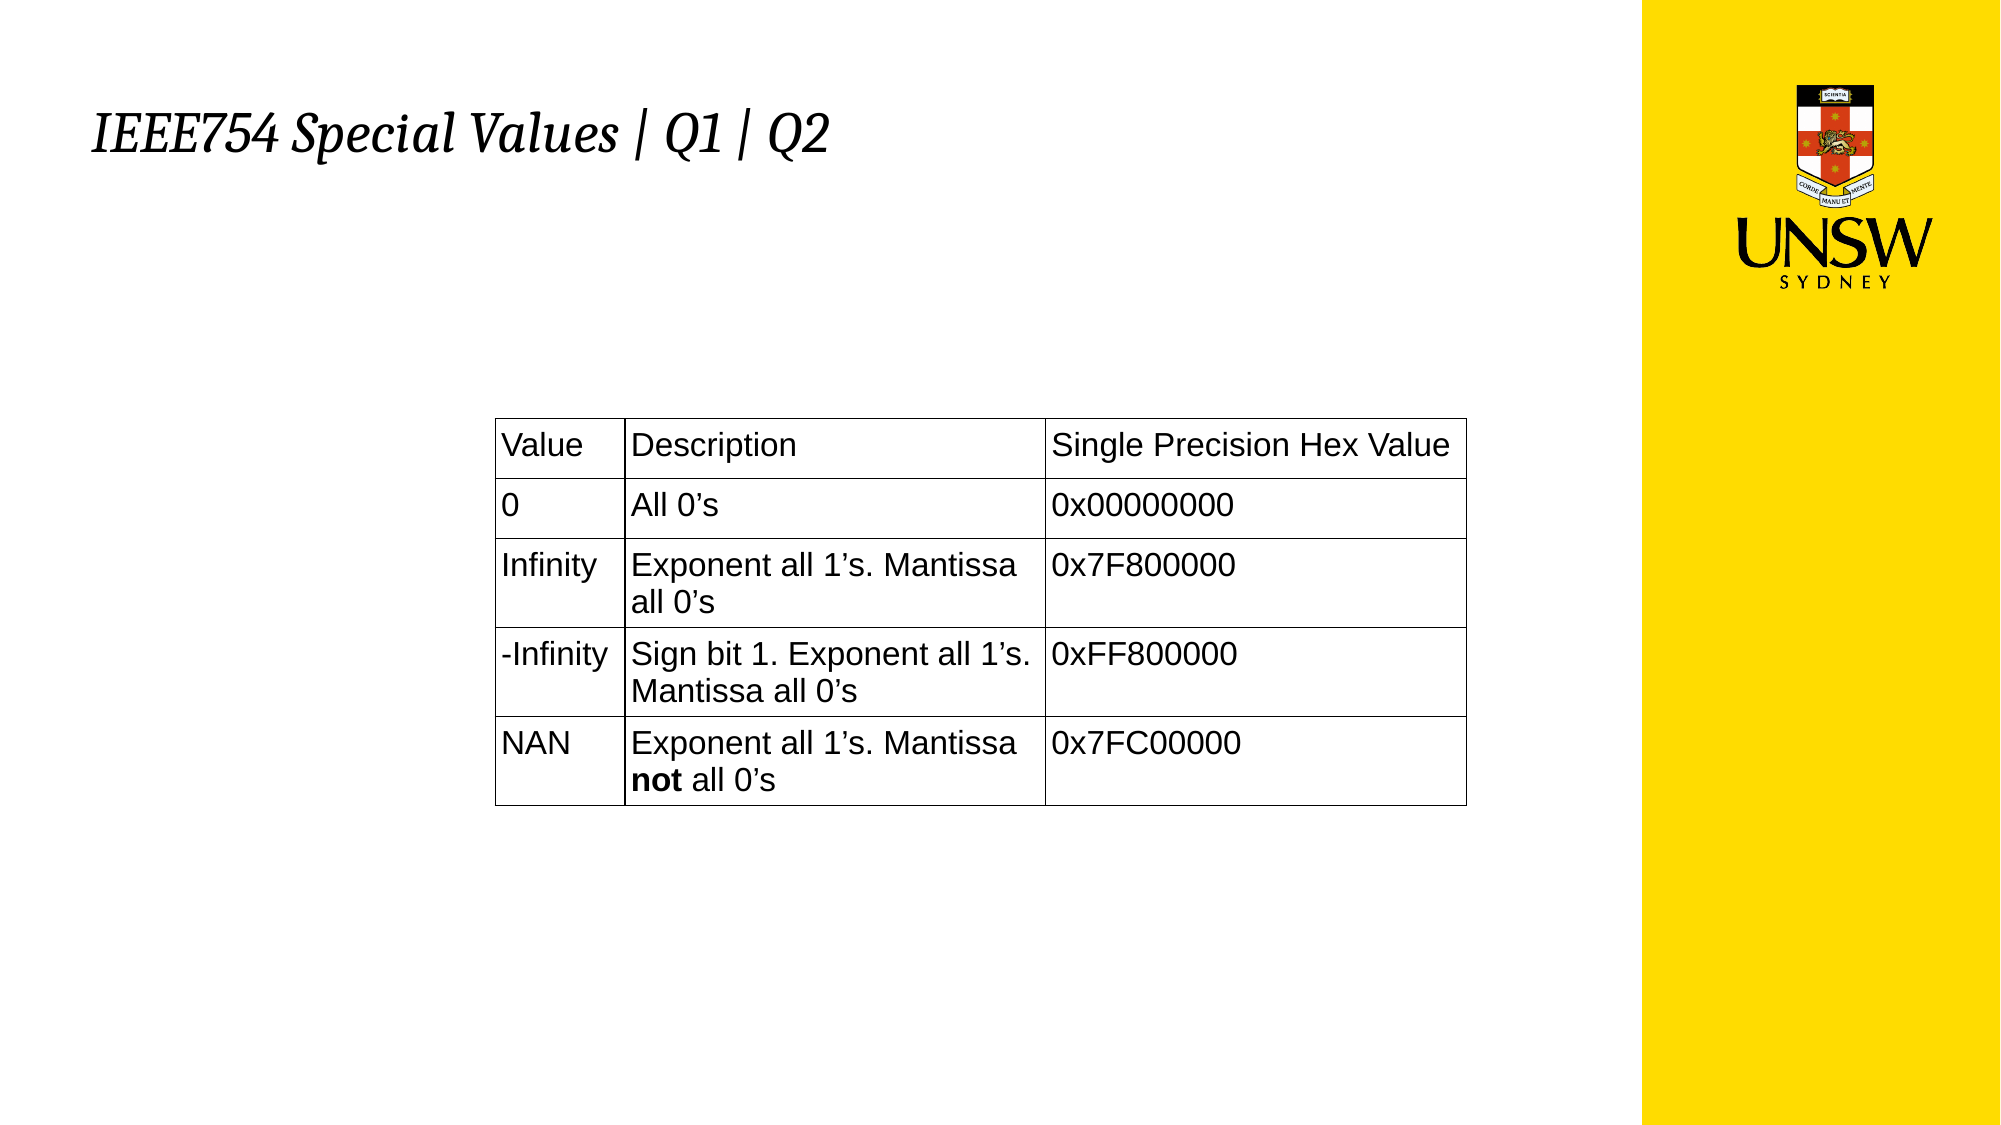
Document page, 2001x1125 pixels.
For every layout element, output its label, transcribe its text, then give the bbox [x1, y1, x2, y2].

table_cell Sign bit 1. Exponent all 1’s. Mantissa all 0’s [626, 628, 1045, 716]
picture [1737, 85, 1933, 289]
table_cell NAN [496, 717, 624, 805]
table_cell 0xFF800000 [1046, 628, 1466, 716]
table_cell 0x7F800000 [1046, 539, 1466, 627]
table_cell Infinity [496, 539, 624, 627]
table_cell All 0’s [626, 479, 1045, 538]
table_cell Exponent all 1’s. Mantissa all 0’s [626, 539, 1045, 627]
table_cell 0x00000000 [1046, 479, 1466, 538]
title IEEE754 Special Values | Q1 | Q2 [76, 86, 922, 212]
table_cell -Infinity [496, 628, 624, 716]
table_cell Exponent all 1’s. Mantissa not all 0’s [626, 717, 1045, 805]
table_header Description [626, 419, 1045, 478]
table_header Value [496, 419, 624, 478]
table_cell 0x7FC00000 [1046, 717, 1466, 805]
table_cell 0 [496, 479, 624, 538]
table_header Single Precision Hex Value [1046, 419, 1466, 478]
